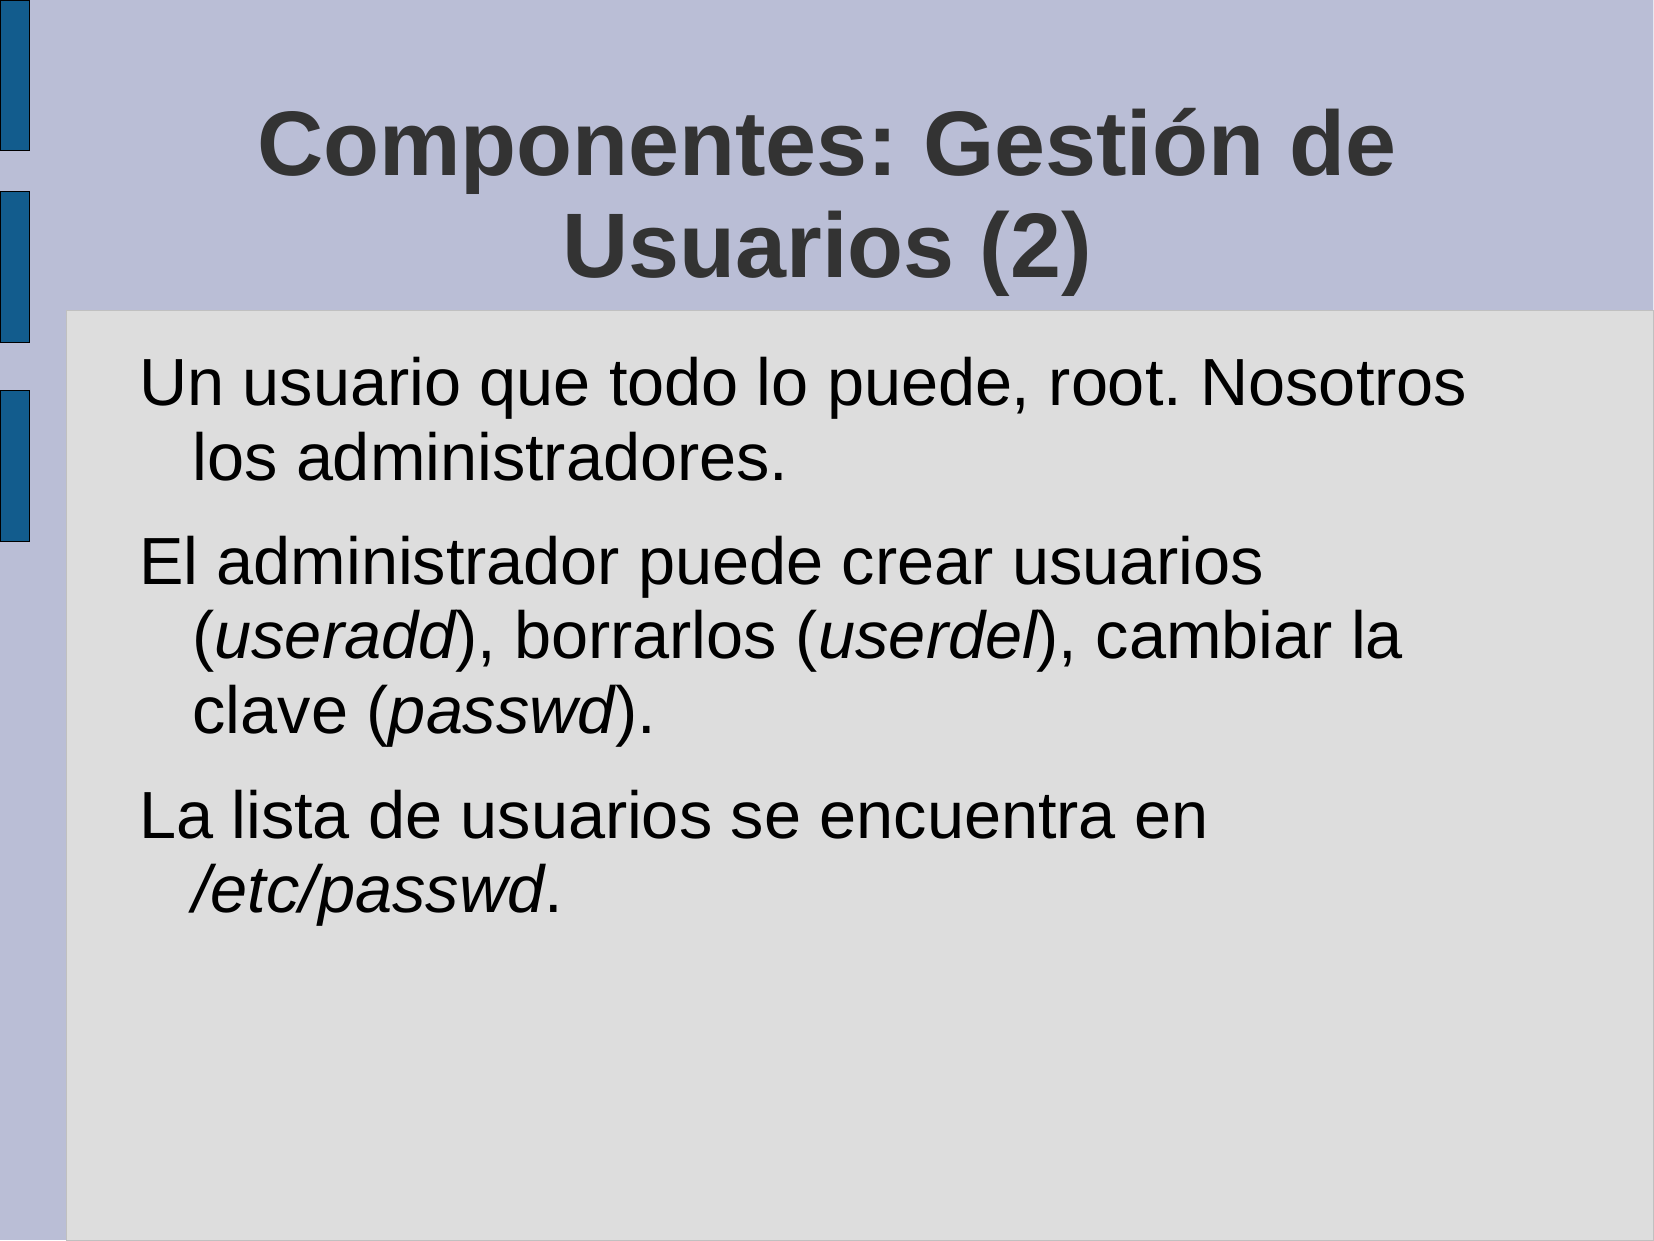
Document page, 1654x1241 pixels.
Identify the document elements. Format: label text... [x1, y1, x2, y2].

list Un usuario que todo lo puede, root. Nosotros los administradores. El administrador puede crear usuarios (useradd), borrarlos (userdel), cambiar la clave (passwd). La lista de usuarios se encuentra en /etc/passwd. [121, 344, 1534, 1127]
title Componentes: Gestión de Usuarios (2) [121, 91, 1534, 299]
